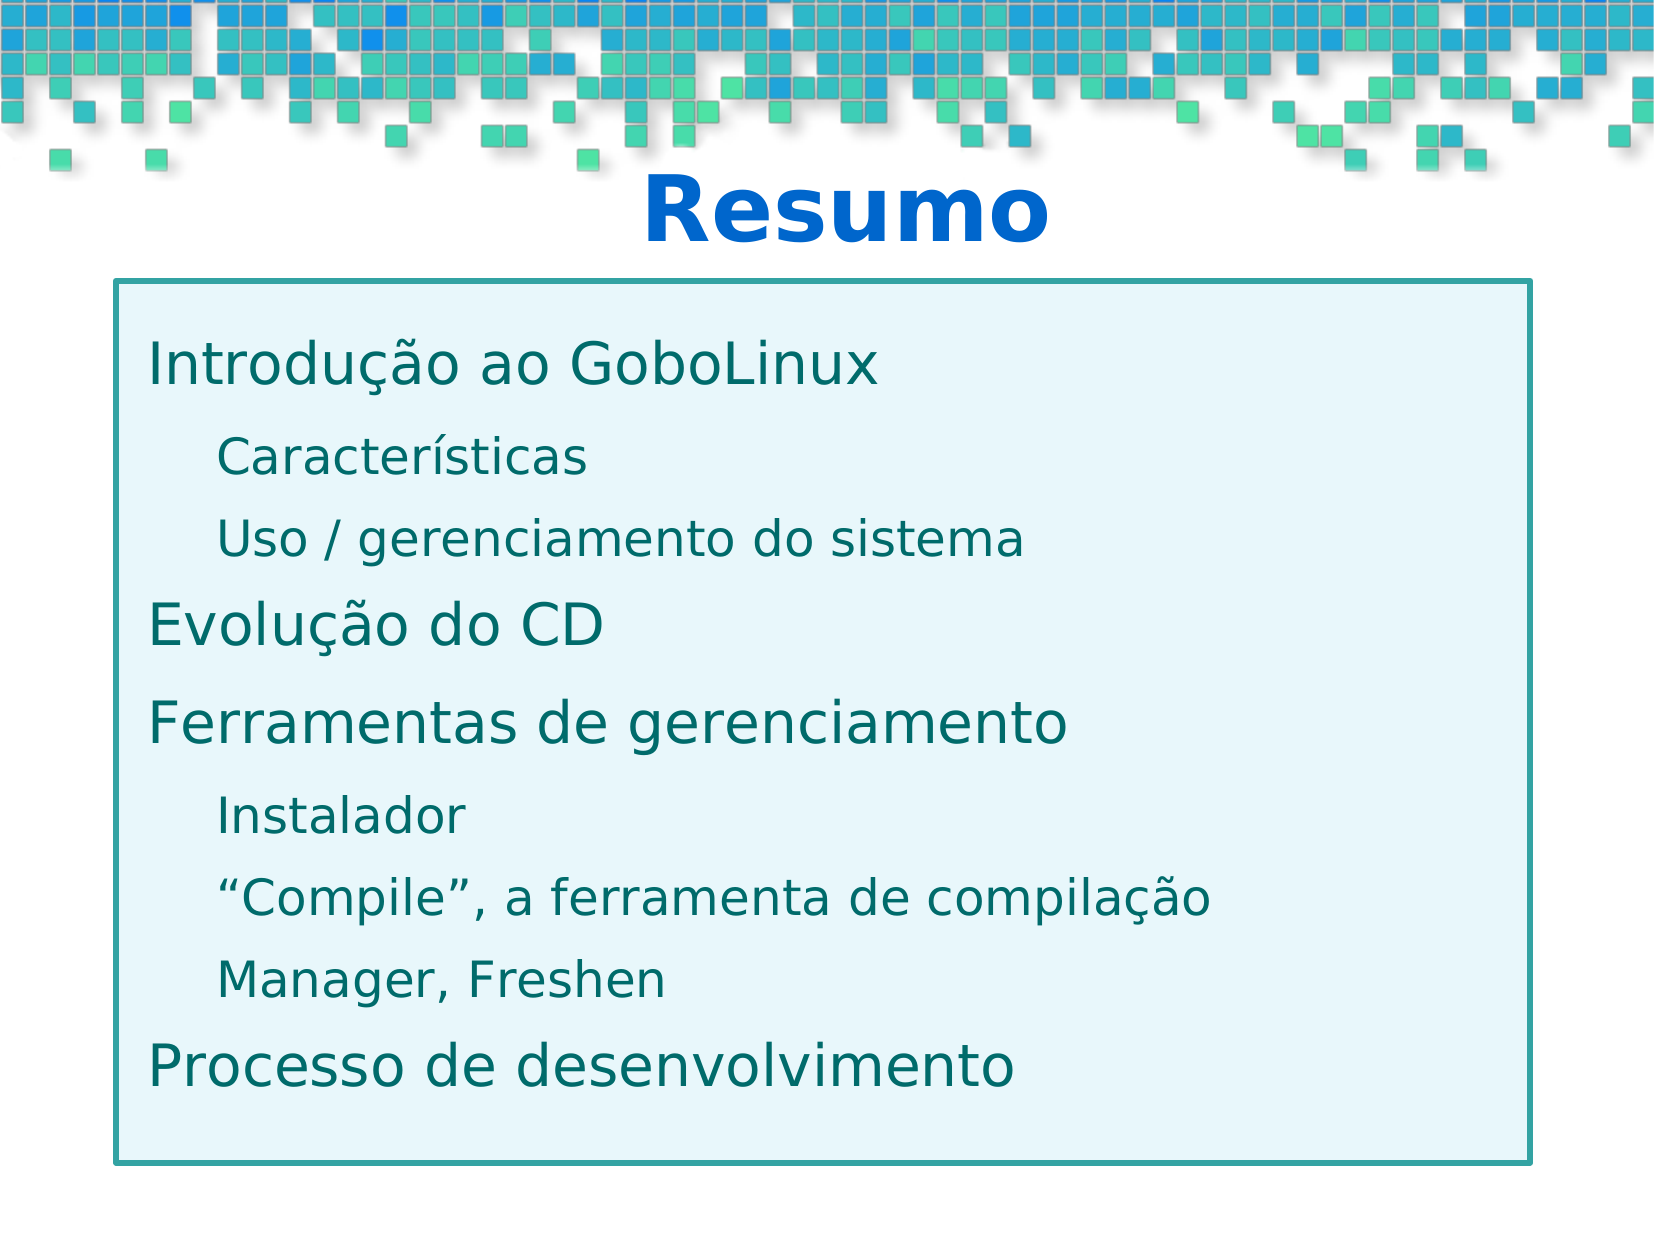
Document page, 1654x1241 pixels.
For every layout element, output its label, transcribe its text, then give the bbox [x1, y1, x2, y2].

title Resumo [112, 132, 1581, 287]
list Introdução ao GoboLinux Características Uso / gerenciamento do sistema Evolução do CD Ferramentas de gerenciamento Instalador “Compile”, a ferramenta de compilação Manager, Freshen Processo de desenvolvimento [121, 330, 1534, 1154]
picture [0, 0, 1654, 185]
